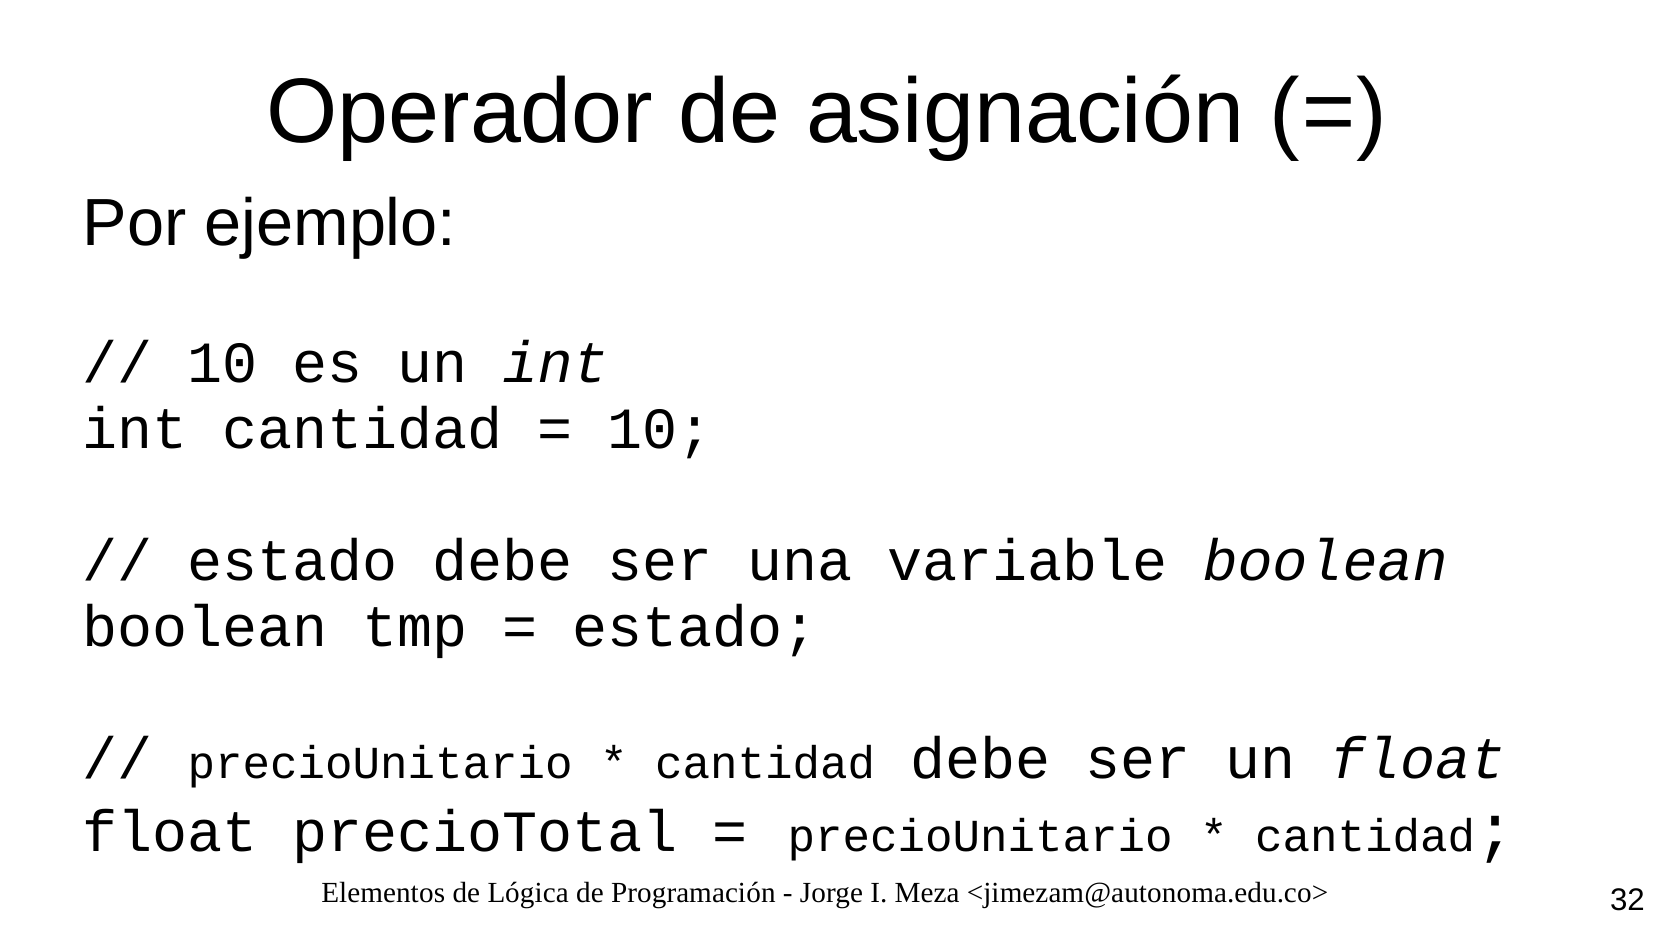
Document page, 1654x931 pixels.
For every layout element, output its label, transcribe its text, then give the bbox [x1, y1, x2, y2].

title Operador de asignación (=) [82, 37, 1571, 184]
subtitle Por ejemplo: // 10 es un int int cantidad = 10; // estado debe ser una variable boolean boolean tmp = estado; // precioUnitario * cantidad debe ser un float float precioTotal = precioUnitario * cantidad; [82, 184, 1571, 872]
